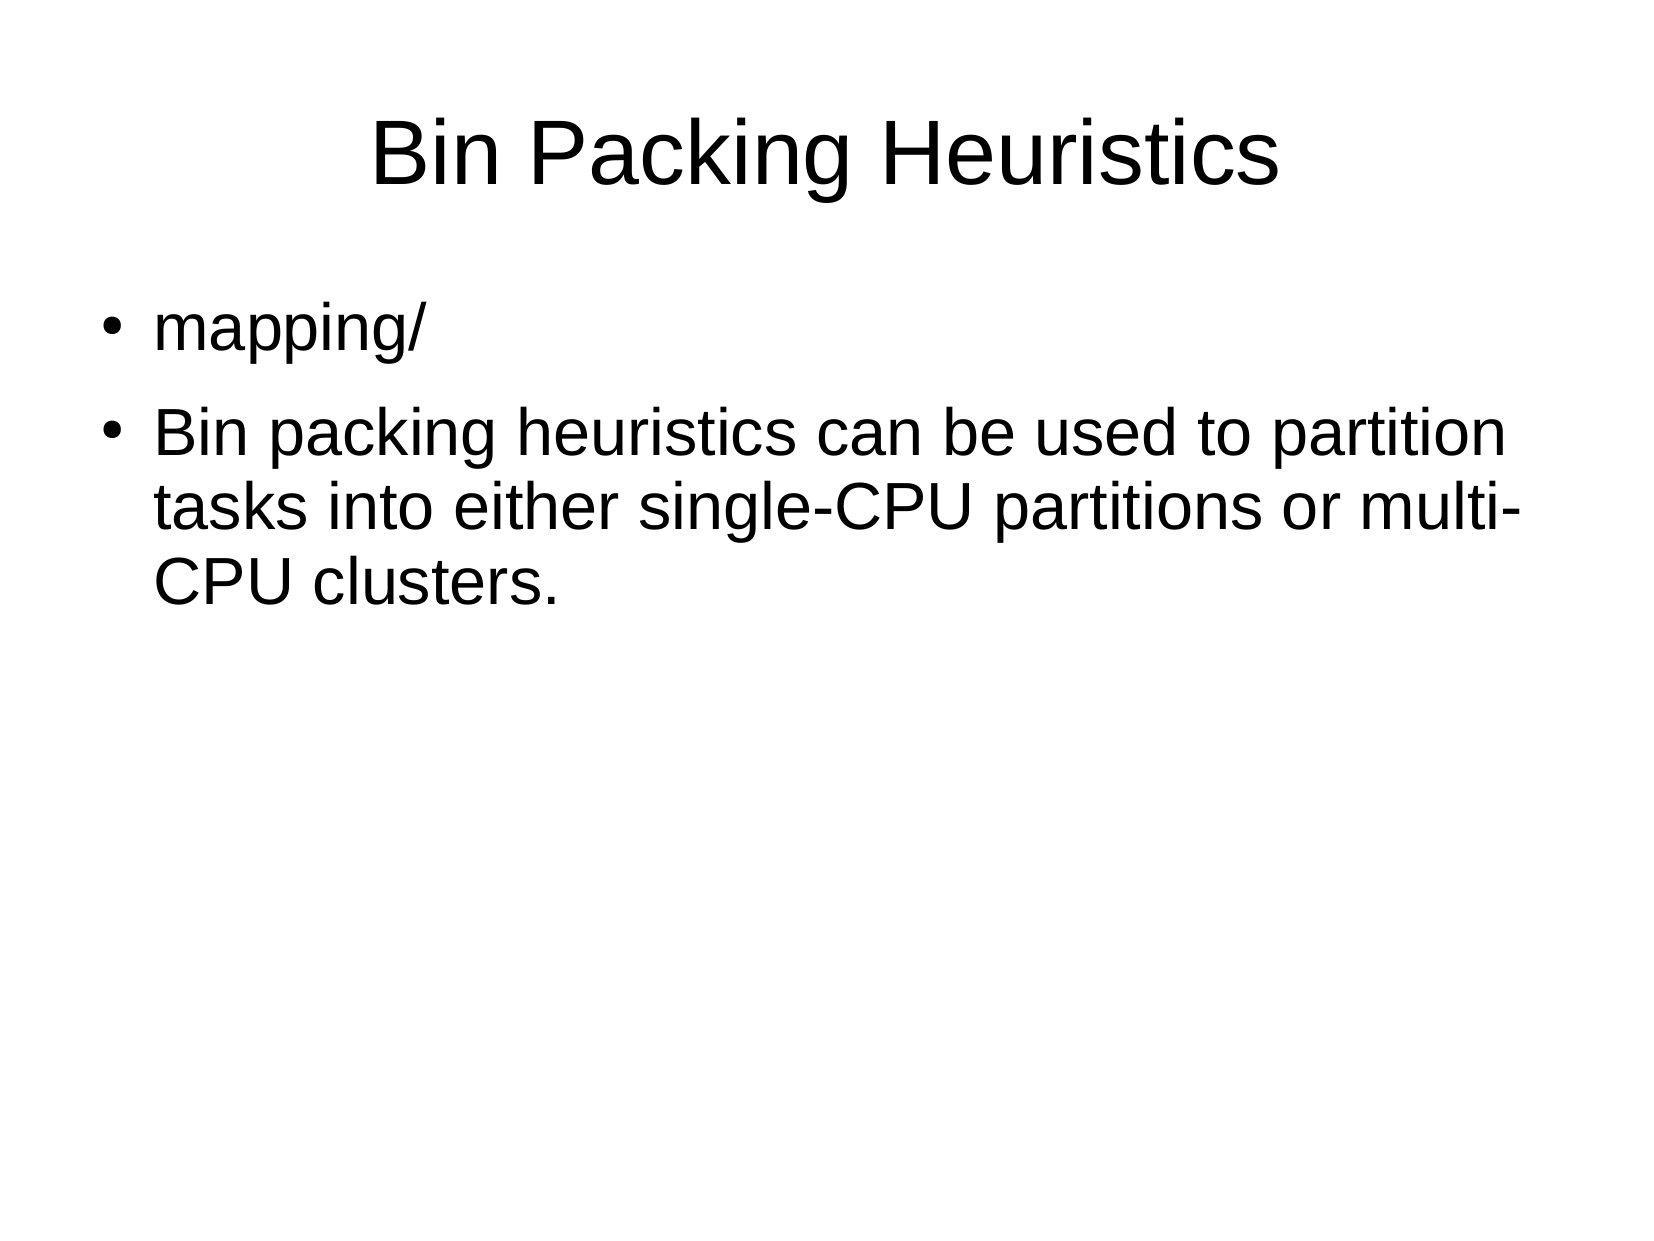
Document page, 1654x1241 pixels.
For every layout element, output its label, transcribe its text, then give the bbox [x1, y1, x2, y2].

title Bin Packing Heuristics [82, 49, 1571, 257]
list mapping/ Bin packing heuristics can be used to partition tasks into either single-CPU partitions or multi-CPU clusters. [82, 290, 1571, 1010]
